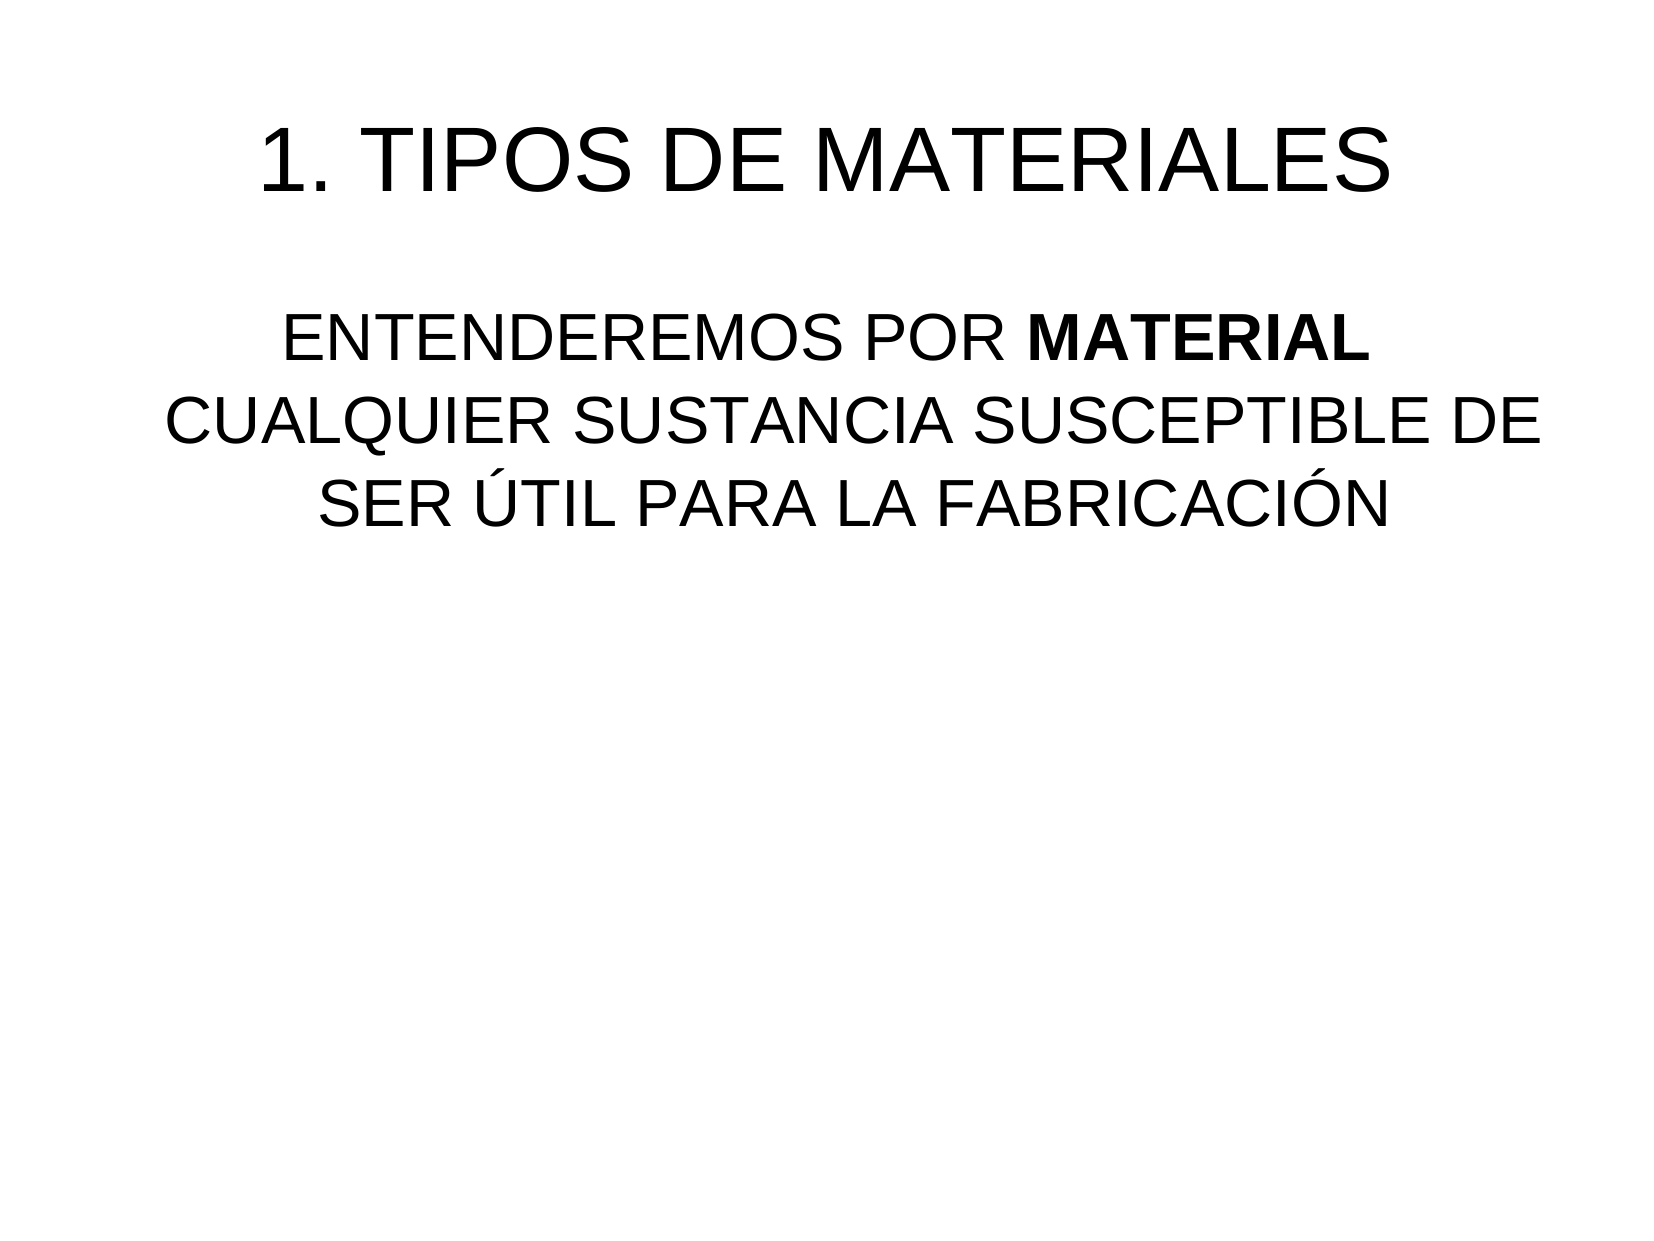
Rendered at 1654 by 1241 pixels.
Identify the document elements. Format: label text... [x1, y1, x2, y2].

list ENTENDEREMOS POR MATERIAL CUALQUIER SUSTANCIA SUSCEPTIBLE DE SER ÚTIL PARA LA FABRICACIÓN [82, 290, 1571, 1109]
title 1. TIPOS DE MATERIALES [82, 56, 1571, 249]
